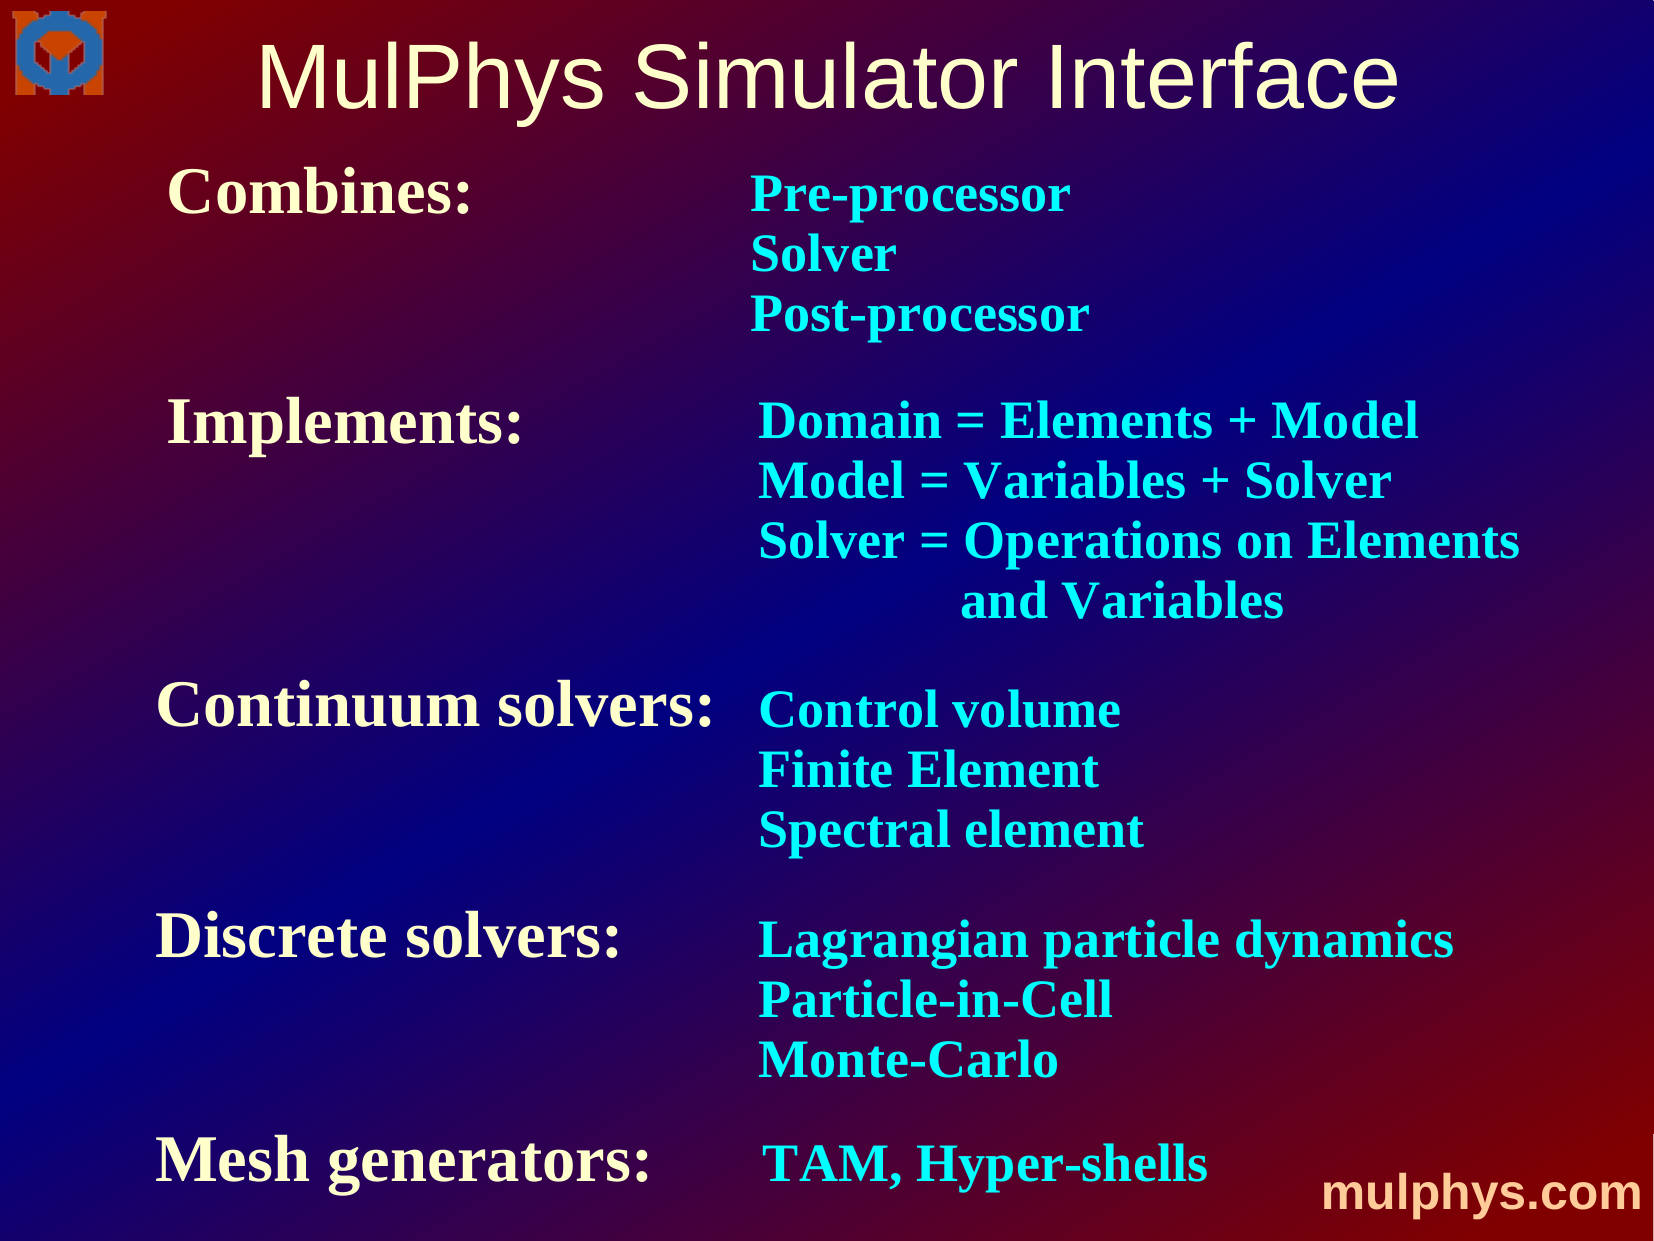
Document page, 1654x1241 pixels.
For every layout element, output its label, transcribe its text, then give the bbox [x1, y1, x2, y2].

text_box Lagrangian particle dynamics Particle-in-Cell Monte-Carlo [758, 909, 1612, 1169]
text_box Mesh generators: [155, 1122, 708, 1214]
title MulPhys Simulator Interface [122, 5, 1535, 148]
text_box Control volume Finite Element Spectral element [758, 678, 1234, 909]
picture [11, 11, 110, 95]
text_box Combines: [166, 153, 617, 246]
text_box Domain = Elements + Model Model = Variables + Solver Solver = Operations on Elements and Variables [758, 390, 1547, 674]
text_box Pre-processor Solver Post-processor [750, 163, 1212, 376]
text_box Implements: [166, 383, 617, 476]
text_box Continuum solvers: [155, 667, 794, 759]
text_box Discrete solvers: [155, 897, 708, 990]
text_box mulphys.com [1320, 1164, 1644, 1230]
text_box TAM, Hyper-shells [762, 1133, 1223, 1235]
